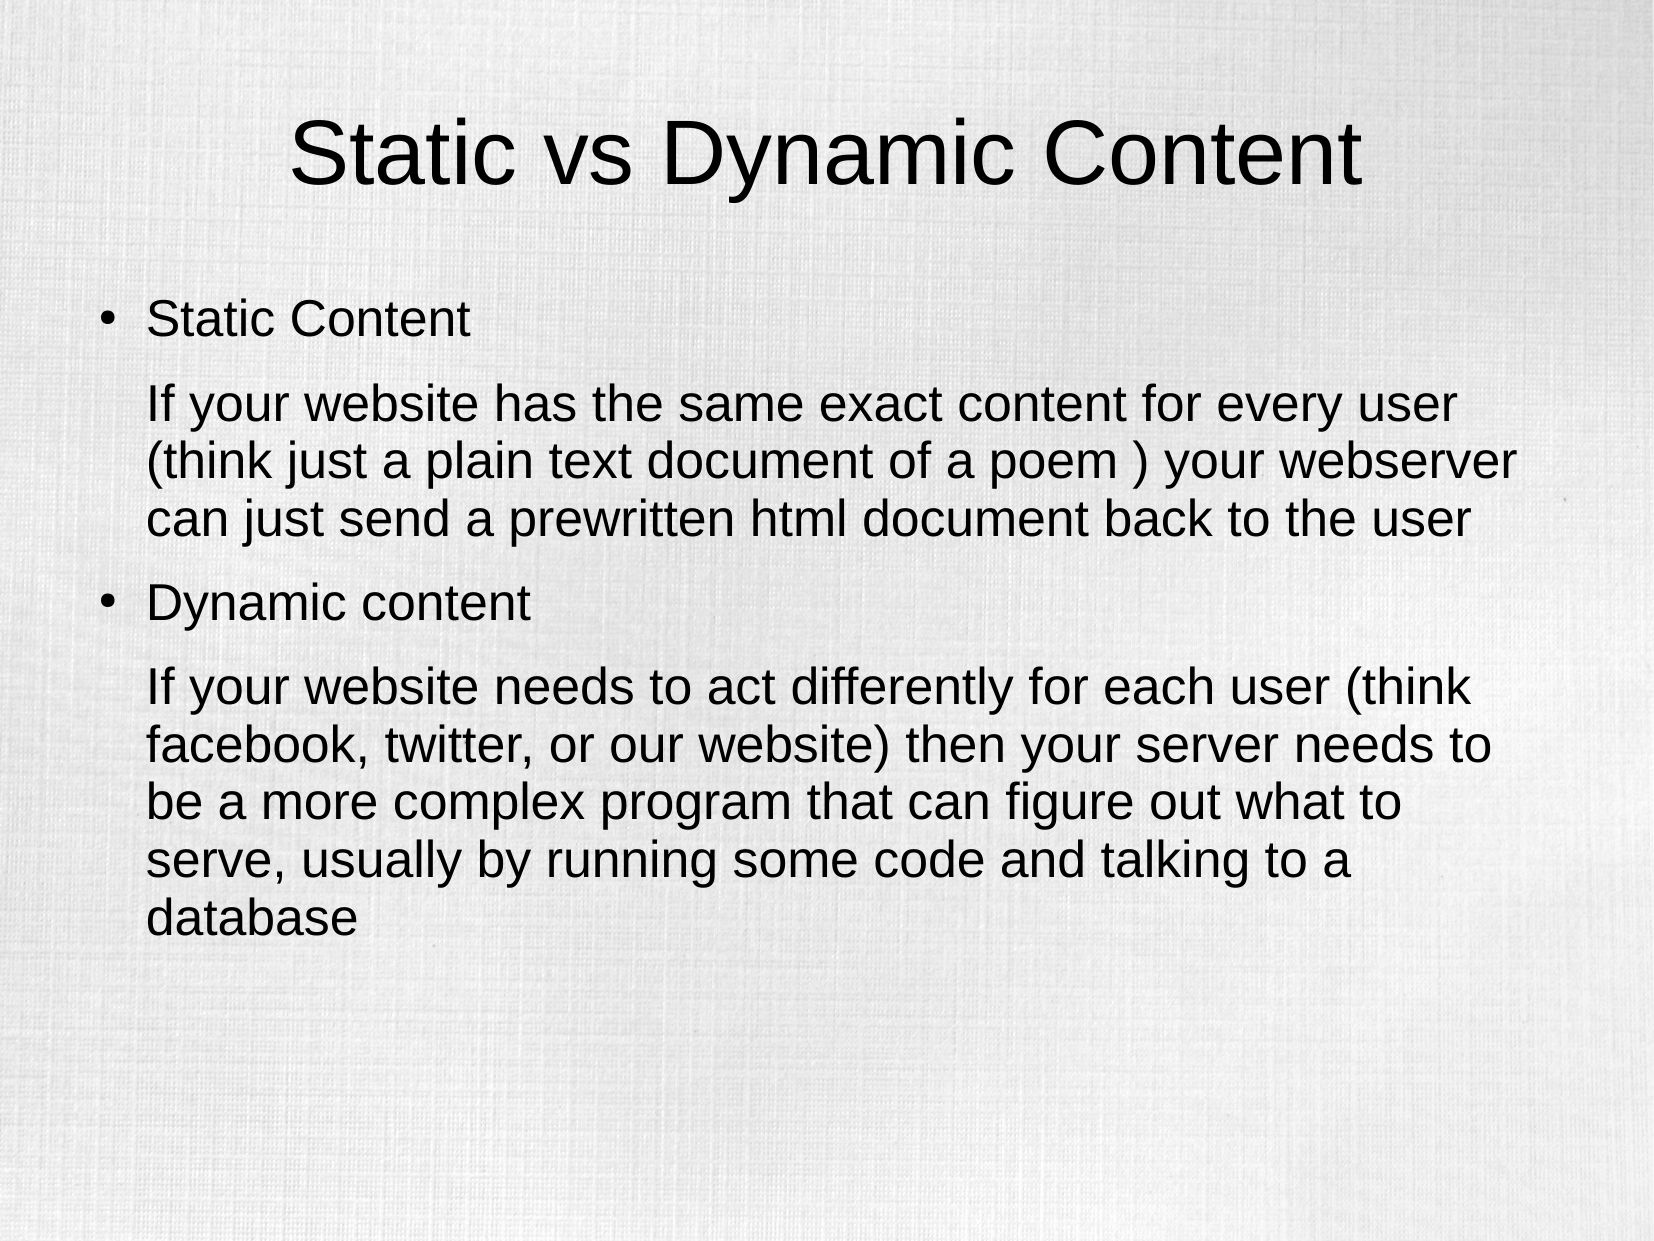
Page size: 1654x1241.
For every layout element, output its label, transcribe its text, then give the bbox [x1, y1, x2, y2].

title Static vs Dynamic Content [82, 49, 1571, 257]
picture [0, 0, 1654, 1241]
list Static Content If your website has the same exact content for every user (think just a plain text document of a poem ) your webserver can just send a prewritten html document back to the user Dynamic content If your website needs to act differently for each user (think facebook, twitter, or our website) then your server needs to be a more complex program that can figure out what to serve, usually by running some code and talking to a database [82, 290, 1538, 1010]
